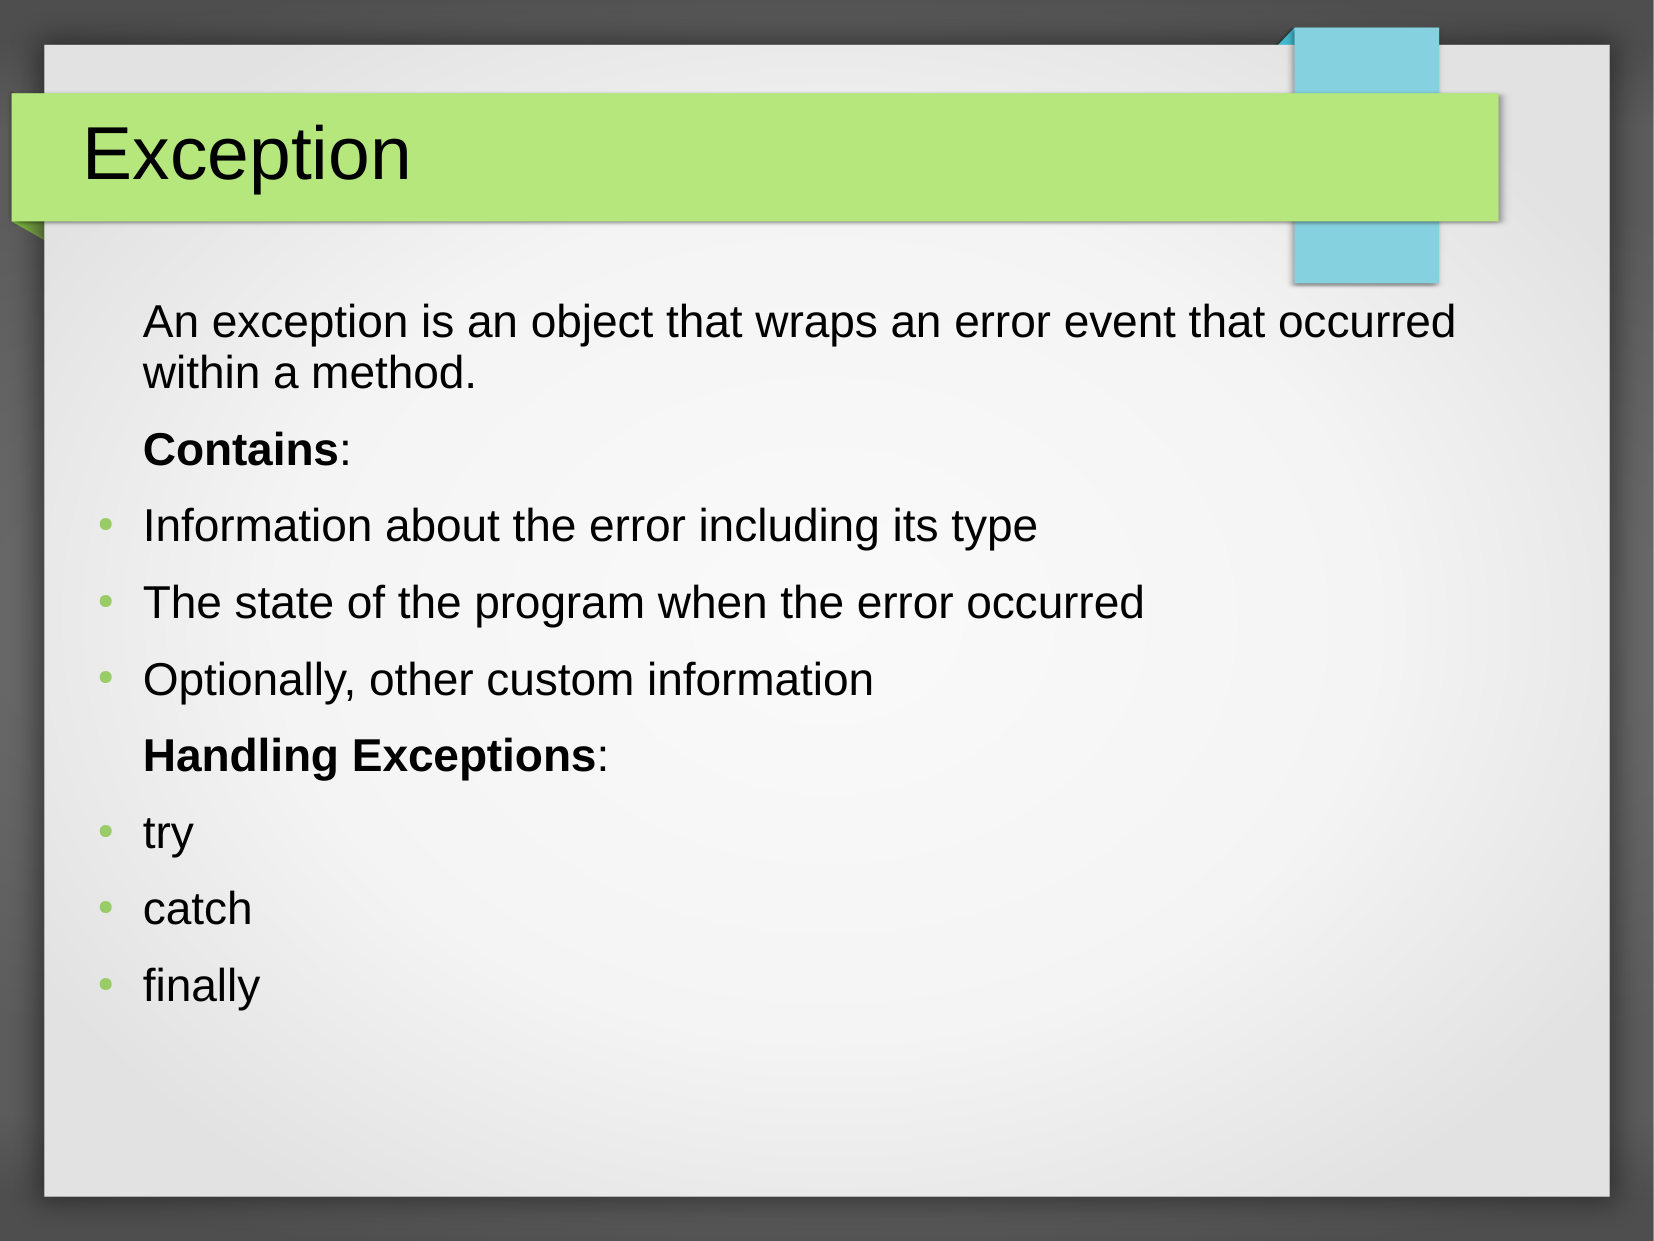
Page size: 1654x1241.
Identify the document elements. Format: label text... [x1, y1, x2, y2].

title Exception [82, 94, 1264, 213]
picture [0, 0, 1654, 1241]
list An exception is an object that wraps an error event that occurred within a method. Contains: Information about the error including its type The state of the program when the error occurred Optionally, other custom information Handling Exceptions: try catch finally [82, 295, 1571, 1015]
